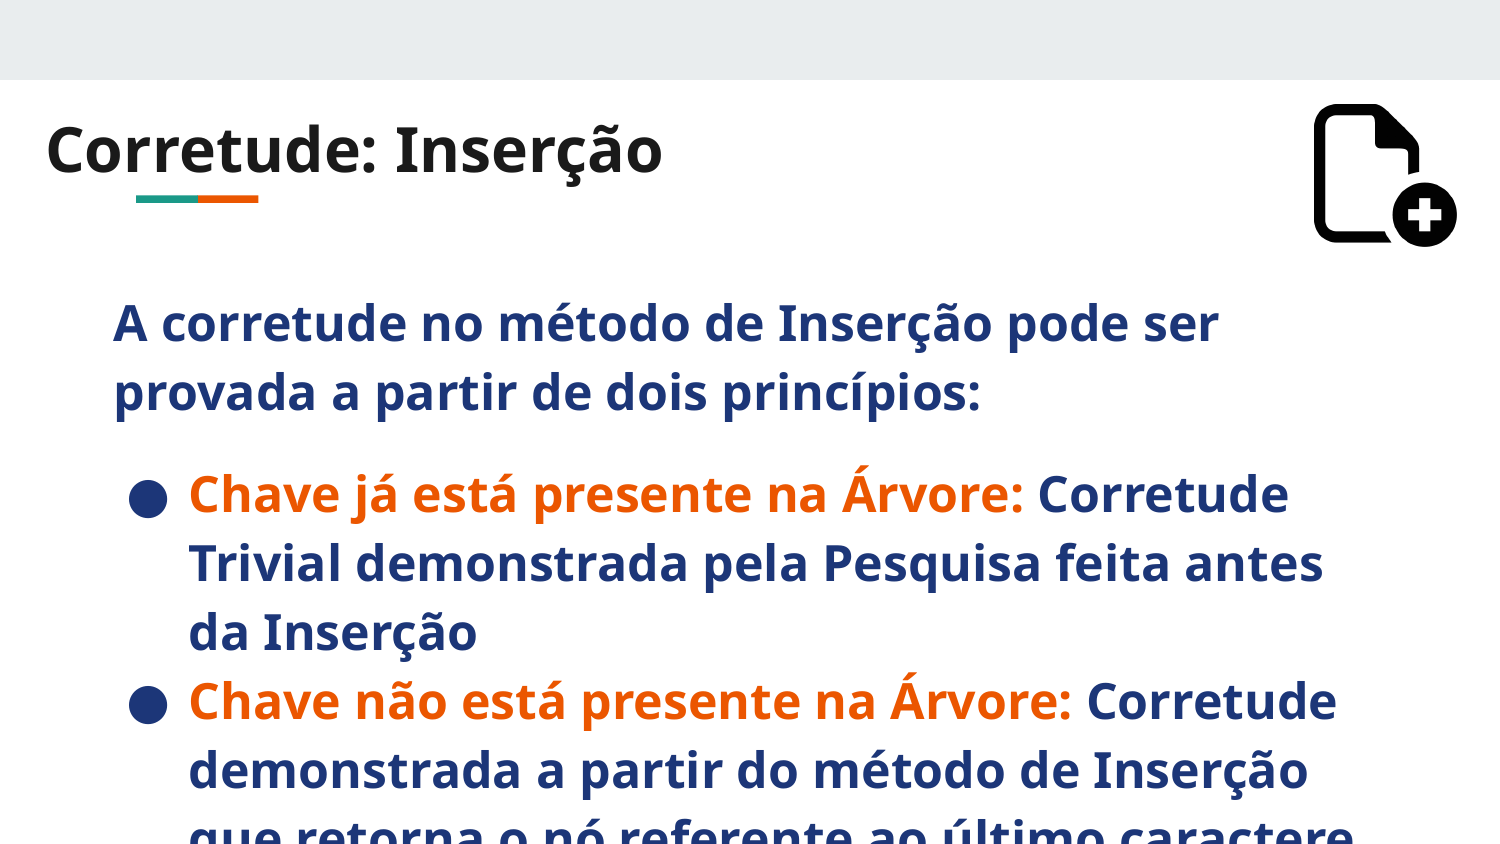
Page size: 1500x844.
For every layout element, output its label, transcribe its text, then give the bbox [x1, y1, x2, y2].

title Corretude: Inserção [30, 94, 1292, 205]
list A corretude no método de Inserção pode ser provada a partir de dois princípios: Chave já está presente na Árvore: Corretude Trivial demonstrada pela Pesquisa feita antes da Inserção Chave não está presente na Árvore: Corretude demonstrada a partir do método de Inserção que retorna o nó referente ao último caractere (Indução) [98, 267, 1402, 814]
picture [1314, 104, 1460, 250]
